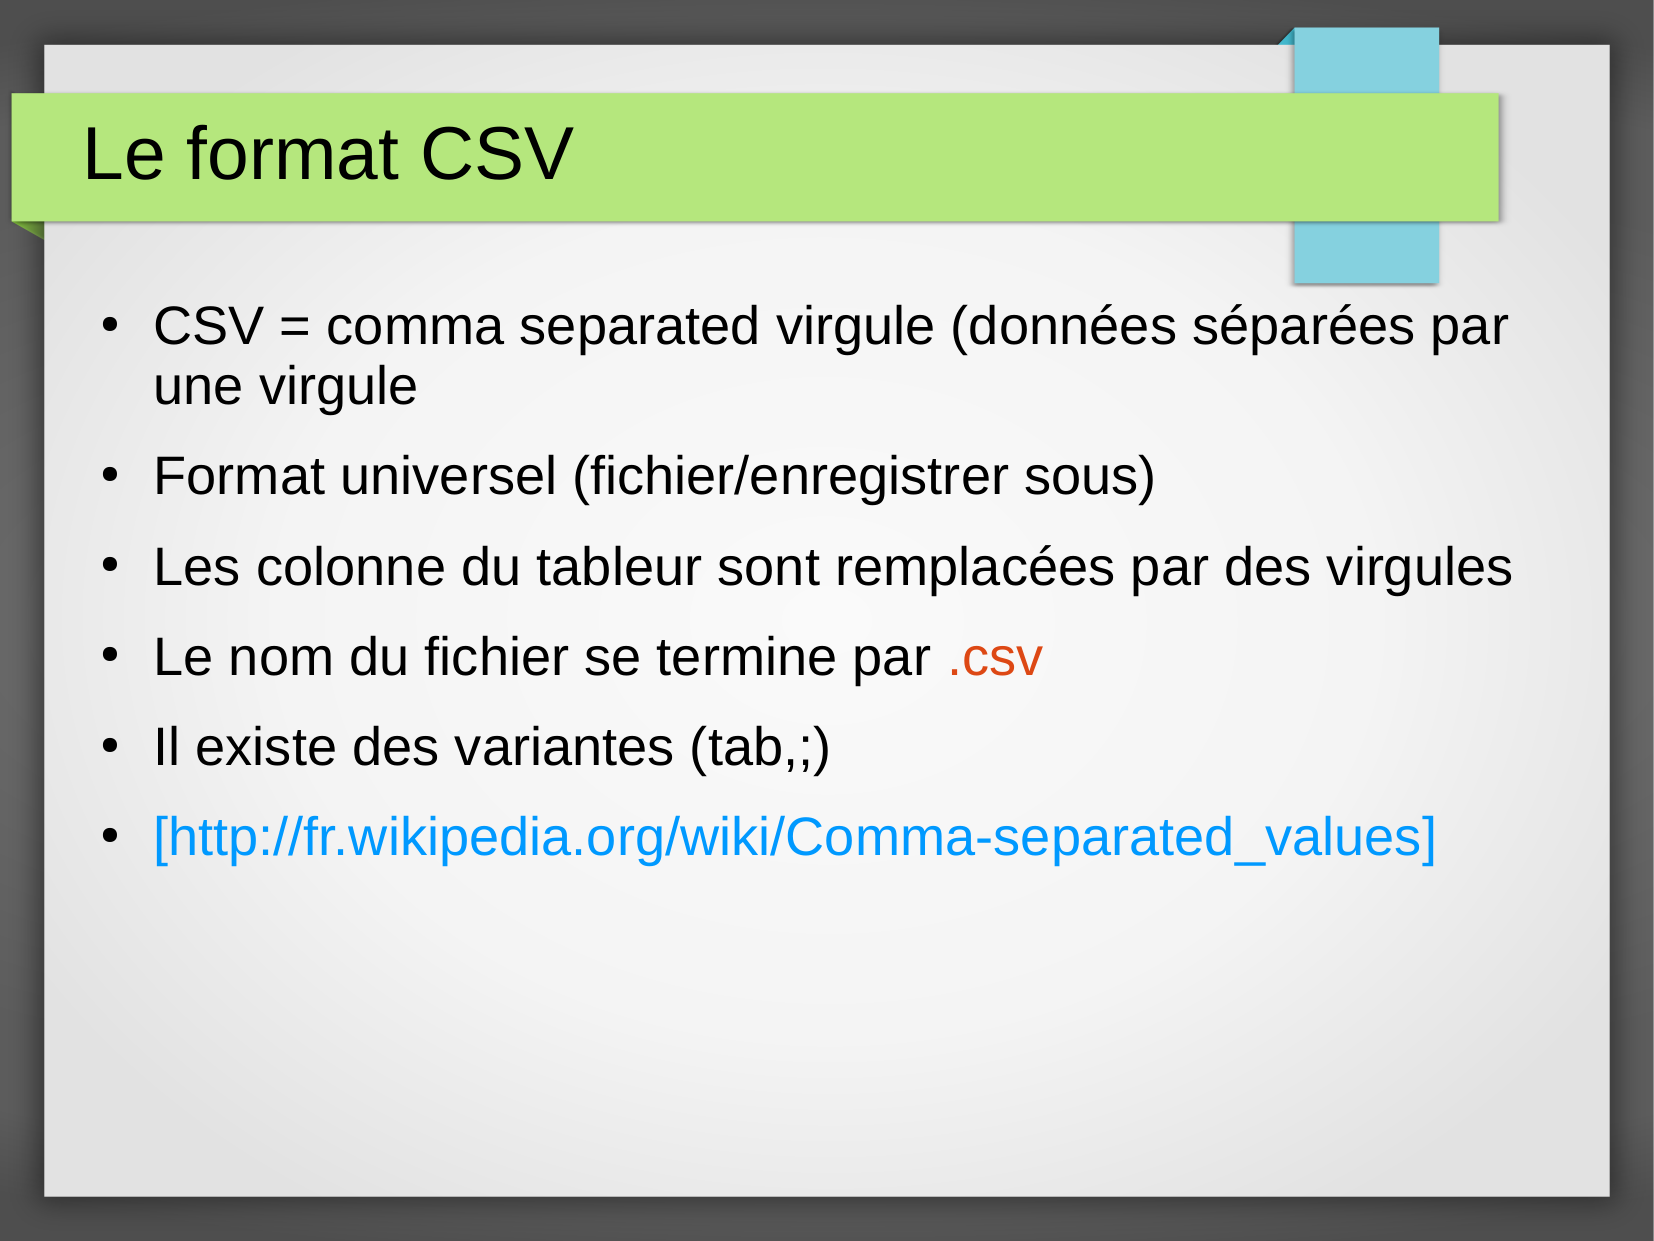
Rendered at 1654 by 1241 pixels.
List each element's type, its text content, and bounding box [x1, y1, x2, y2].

title Le format CSV [82, 94, 1264, 213]
picture [0, 0, 1654, 1241]
list CSV = comma separated virgule (données séparées par une virgule Format universel (fichier/enregistrer sous) Les colonne du tableur sont remplacées par des virgules Le nom du fichier se termine par .csv Il existe des variantes (tab,;) [http://fr.wikipedia.org/wiki/Comma-separated_values] [82, 295, 1571, 1015]
